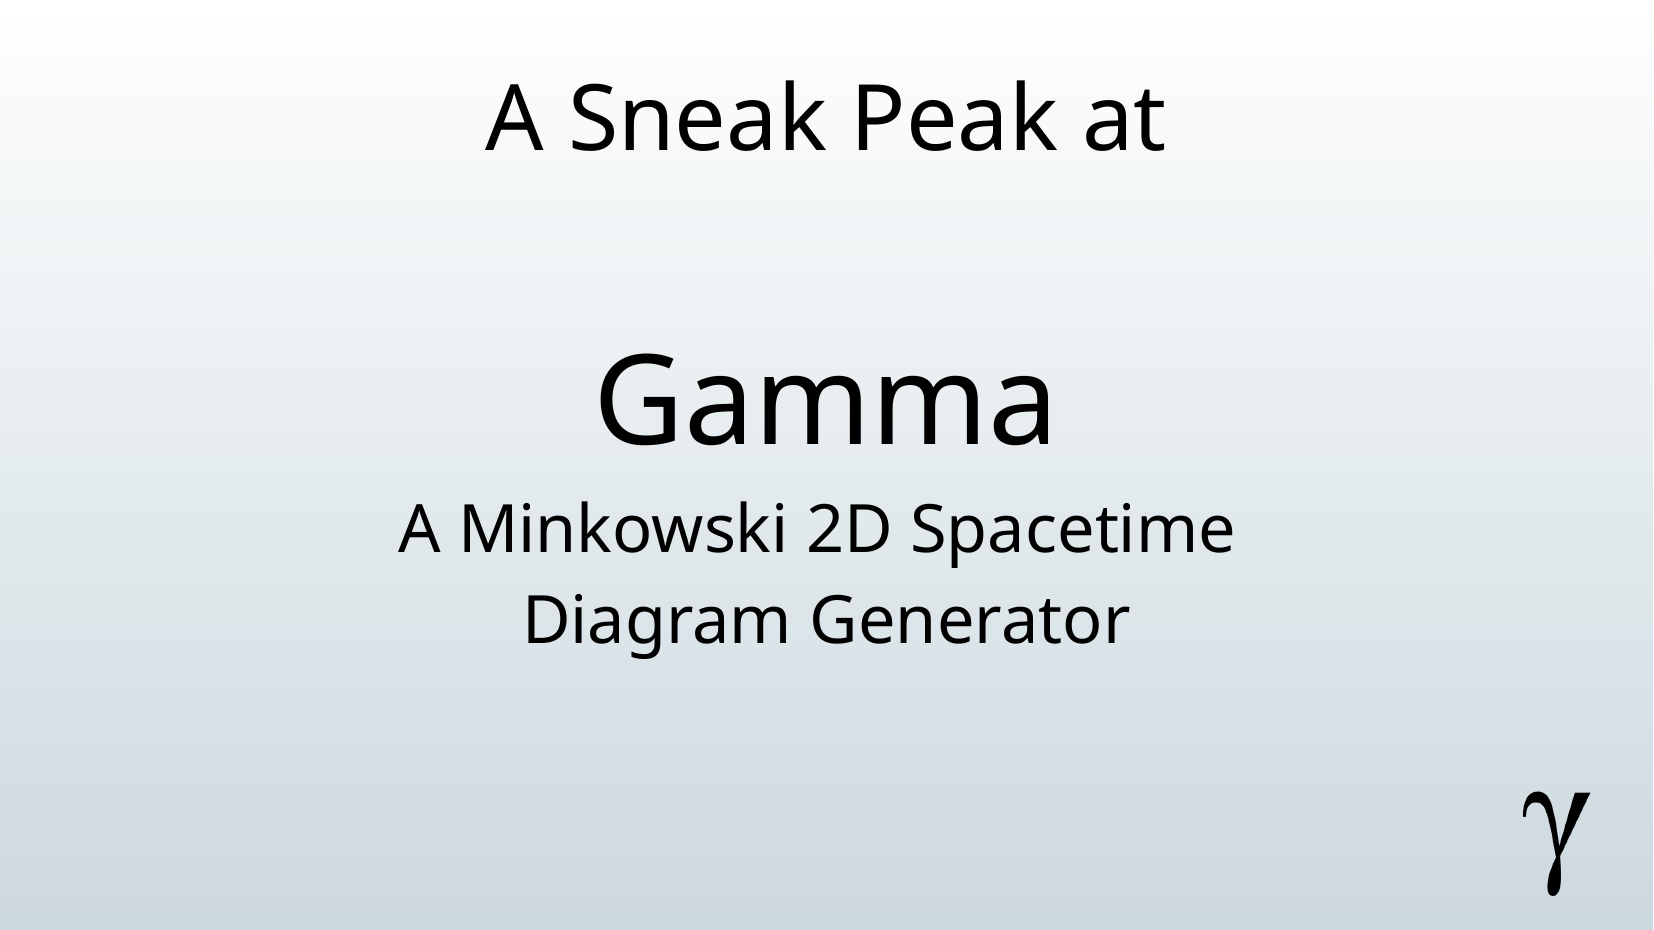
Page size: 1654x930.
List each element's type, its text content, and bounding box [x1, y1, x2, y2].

picture [1500, 787, 1613, 901]
subtitle Gamma A Minkowski 2D Spacetime Diagram Generator [82, 217, 1571, 757]
title A Sneak Peak at [82, 37, 1571, 193]
